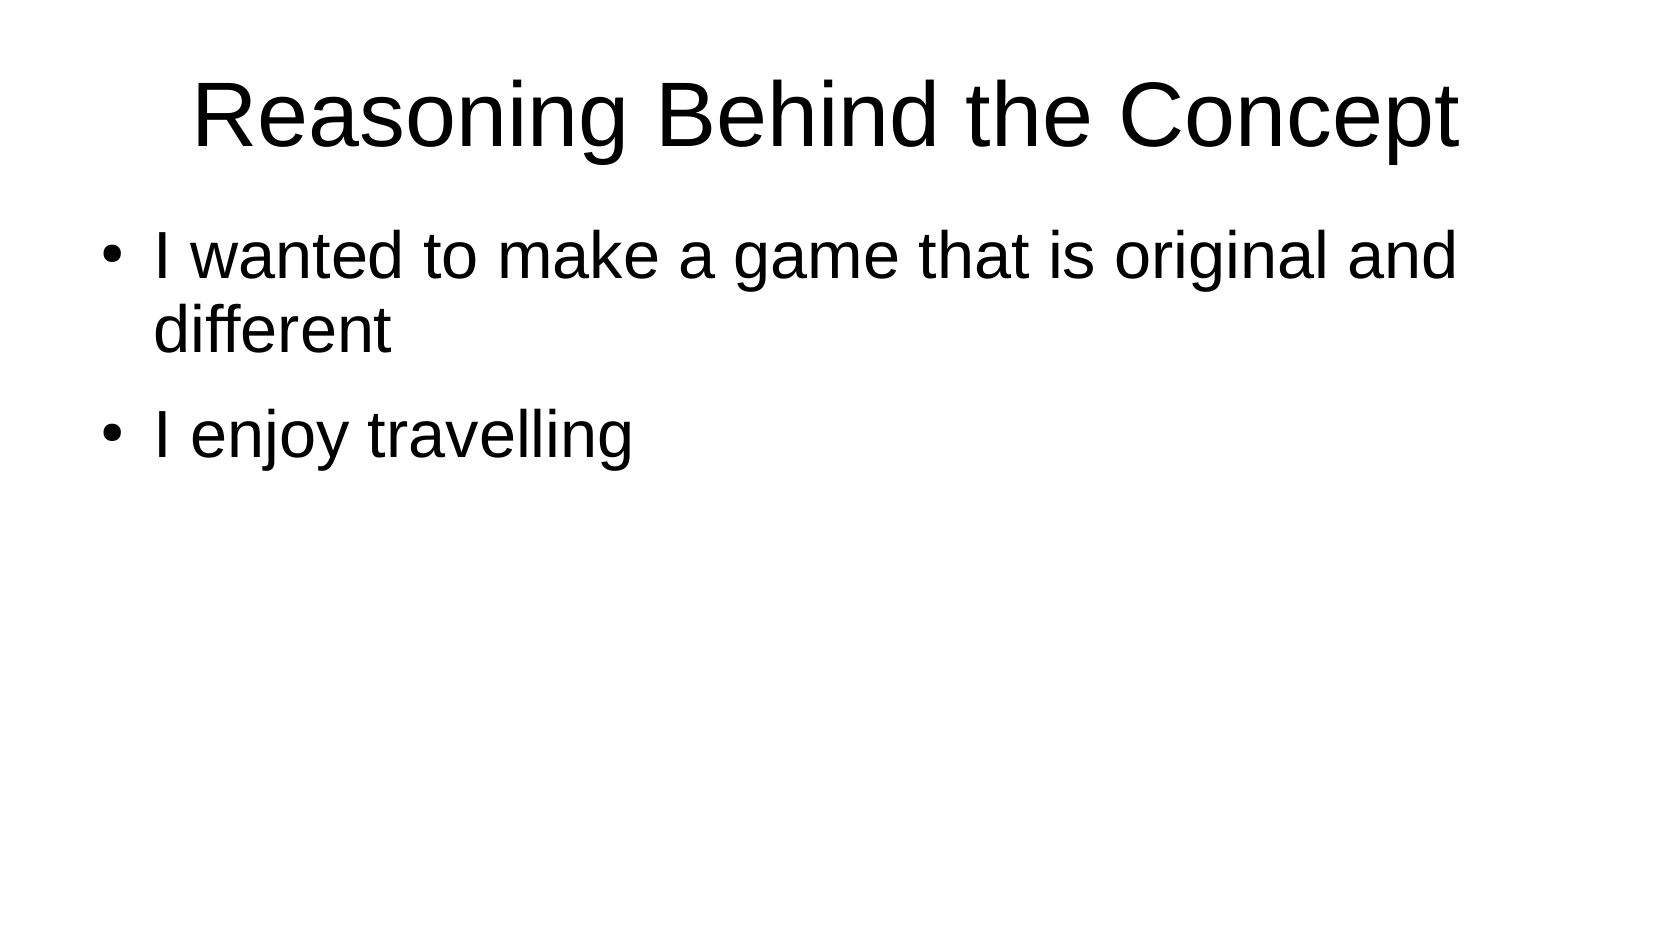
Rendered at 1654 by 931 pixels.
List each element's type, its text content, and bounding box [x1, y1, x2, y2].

title Reasoning Behind the Concept [82, 37, 1571, 193]
list I wanted to make a game that is original and different I enjoy travelling [82, 217, 1571, 758]
